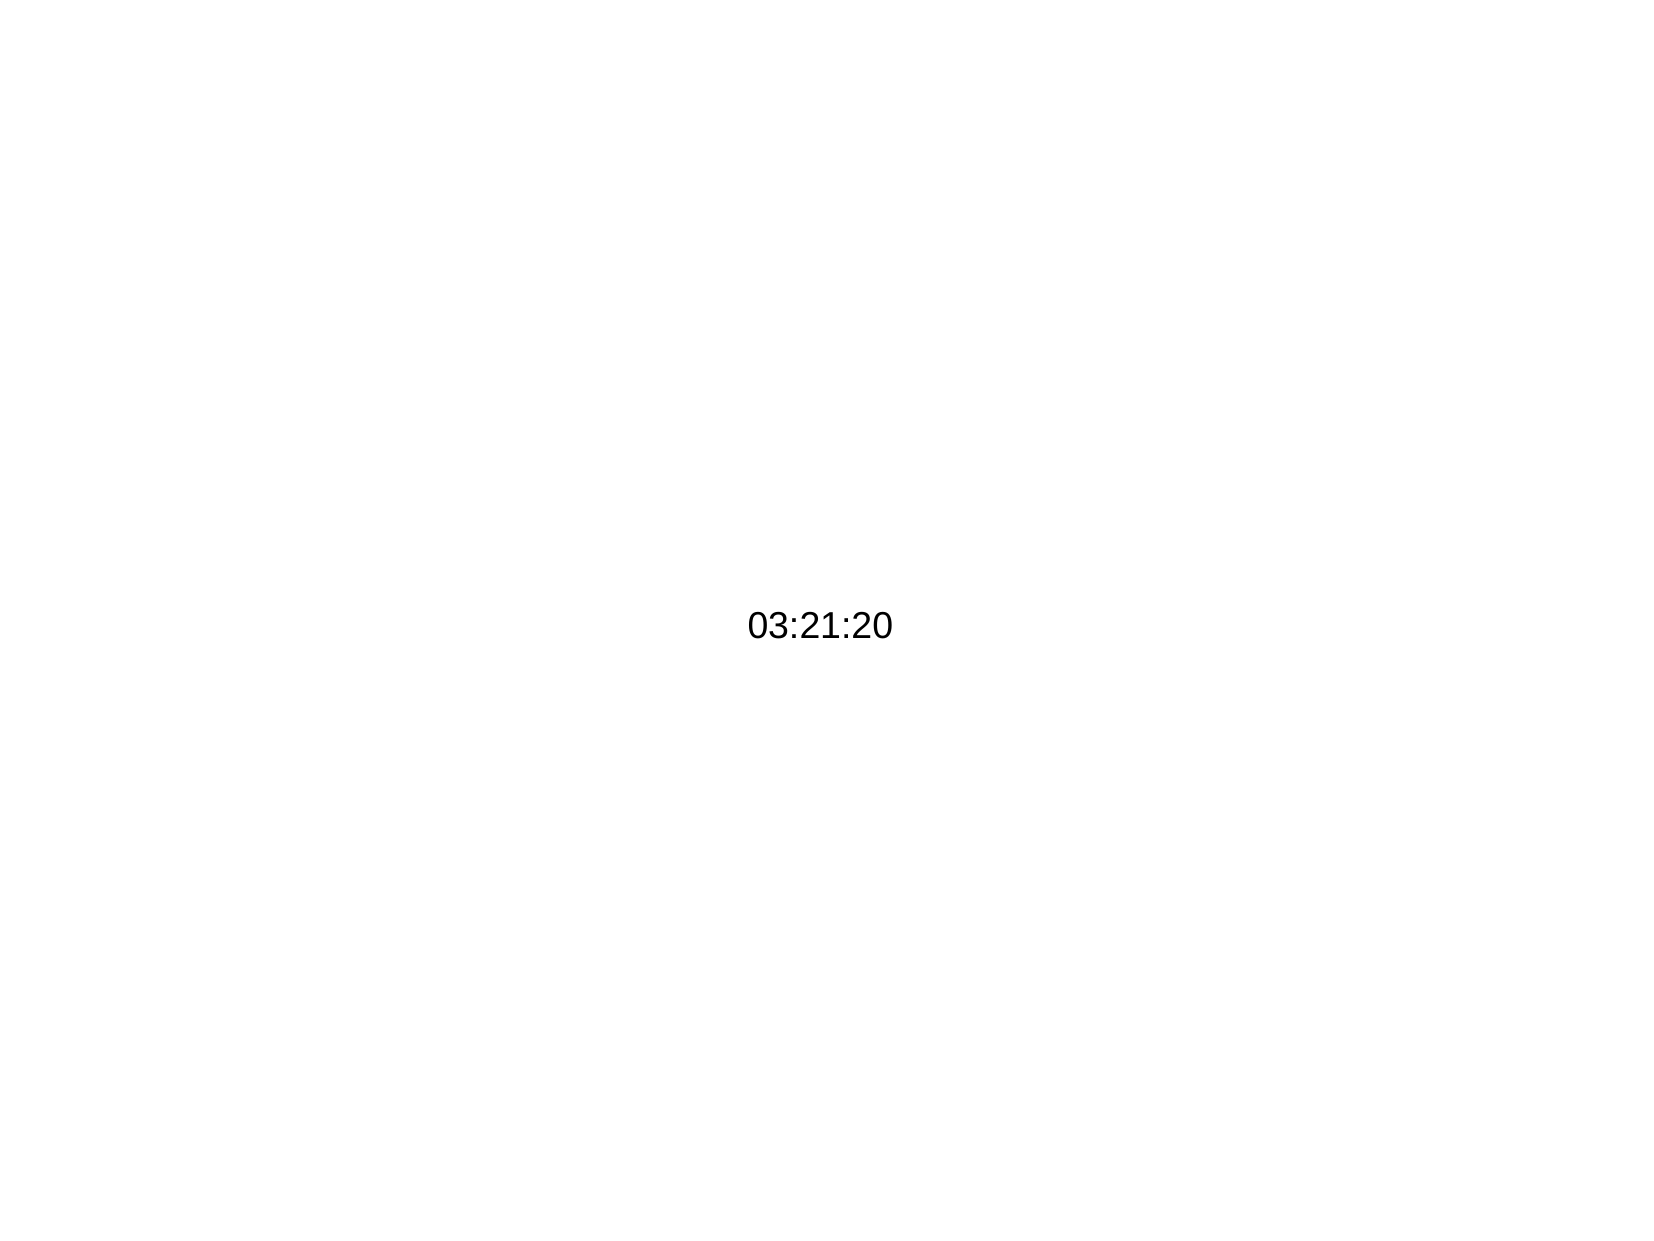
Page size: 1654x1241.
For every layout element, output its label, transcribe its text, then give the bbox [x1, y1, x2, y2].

text_box 17:05:23 [732, 597, 941, 668]
